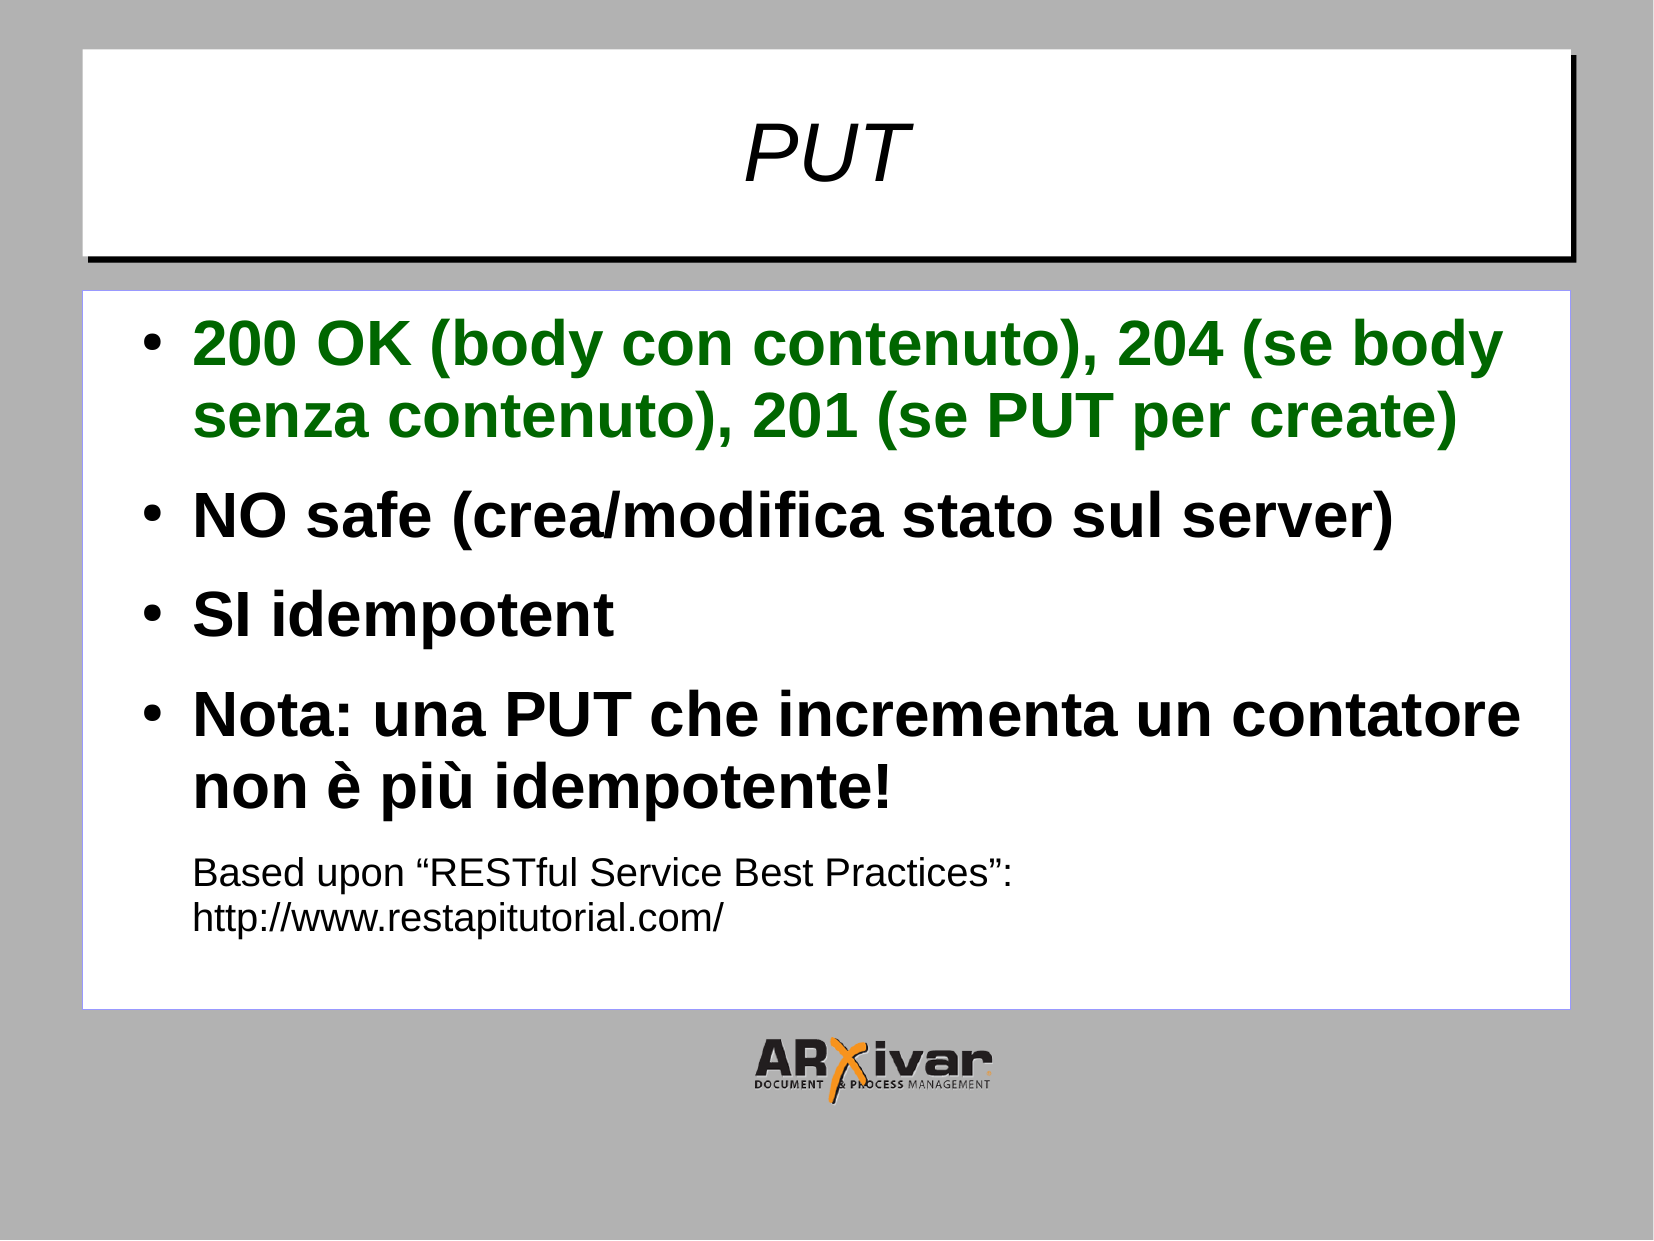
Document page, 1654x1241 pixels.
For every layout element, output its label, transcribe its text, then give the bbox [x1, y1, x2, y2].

list 200 OK (body con contenuto), 204 (se body senza contenuto), 201 (se PUT per create) NO safe (crea/modifica stato sul server) SI idempotent Nota: una PUT che incrementa un contatore non è più idempotente! Based upon “RESTful Service Best Practices”: http://www.restapitutorial.com/ [82, 290, 1571, 1010]
title PUT [82, 49, 1571, 257]
picture [755, 1031, 993, 1111]
